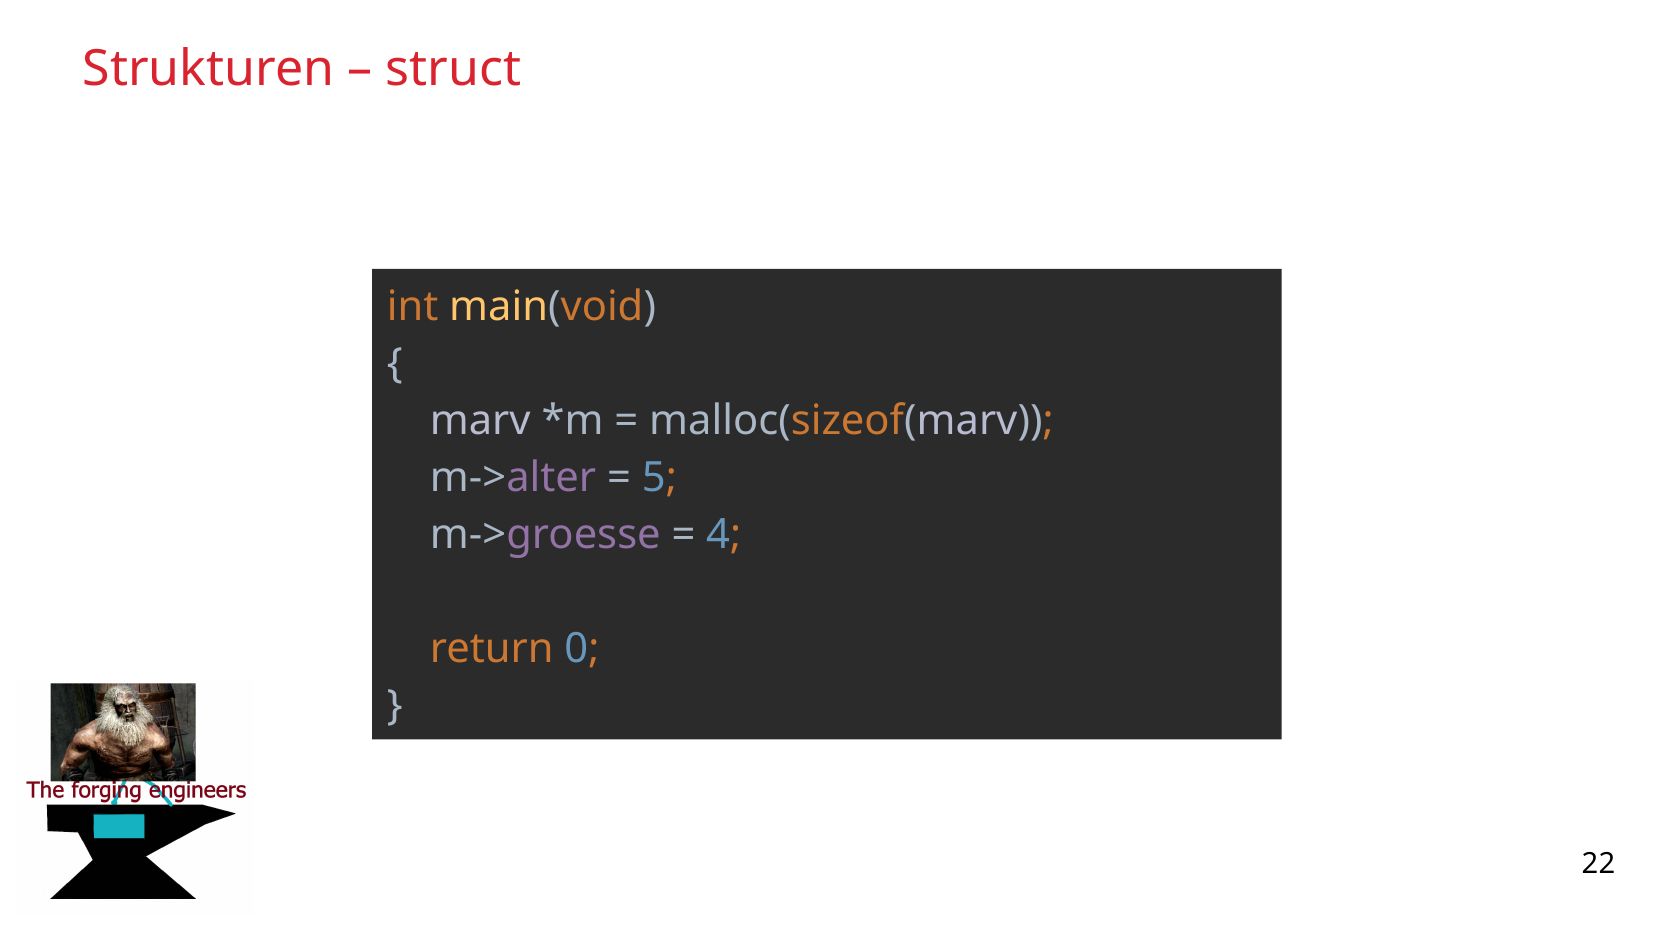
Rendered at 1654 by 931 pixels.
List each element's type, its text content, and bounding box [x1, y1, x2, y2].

title Strukturen – struct [82, 37, 1571, 95]
picture [17, 679, 254, 916]
text_box int main(void) { marv *m = malloc(sizeof(marv)); m->alter = 5; m->groesse = 4; return 0; } [372, 268, 1282, 662]
